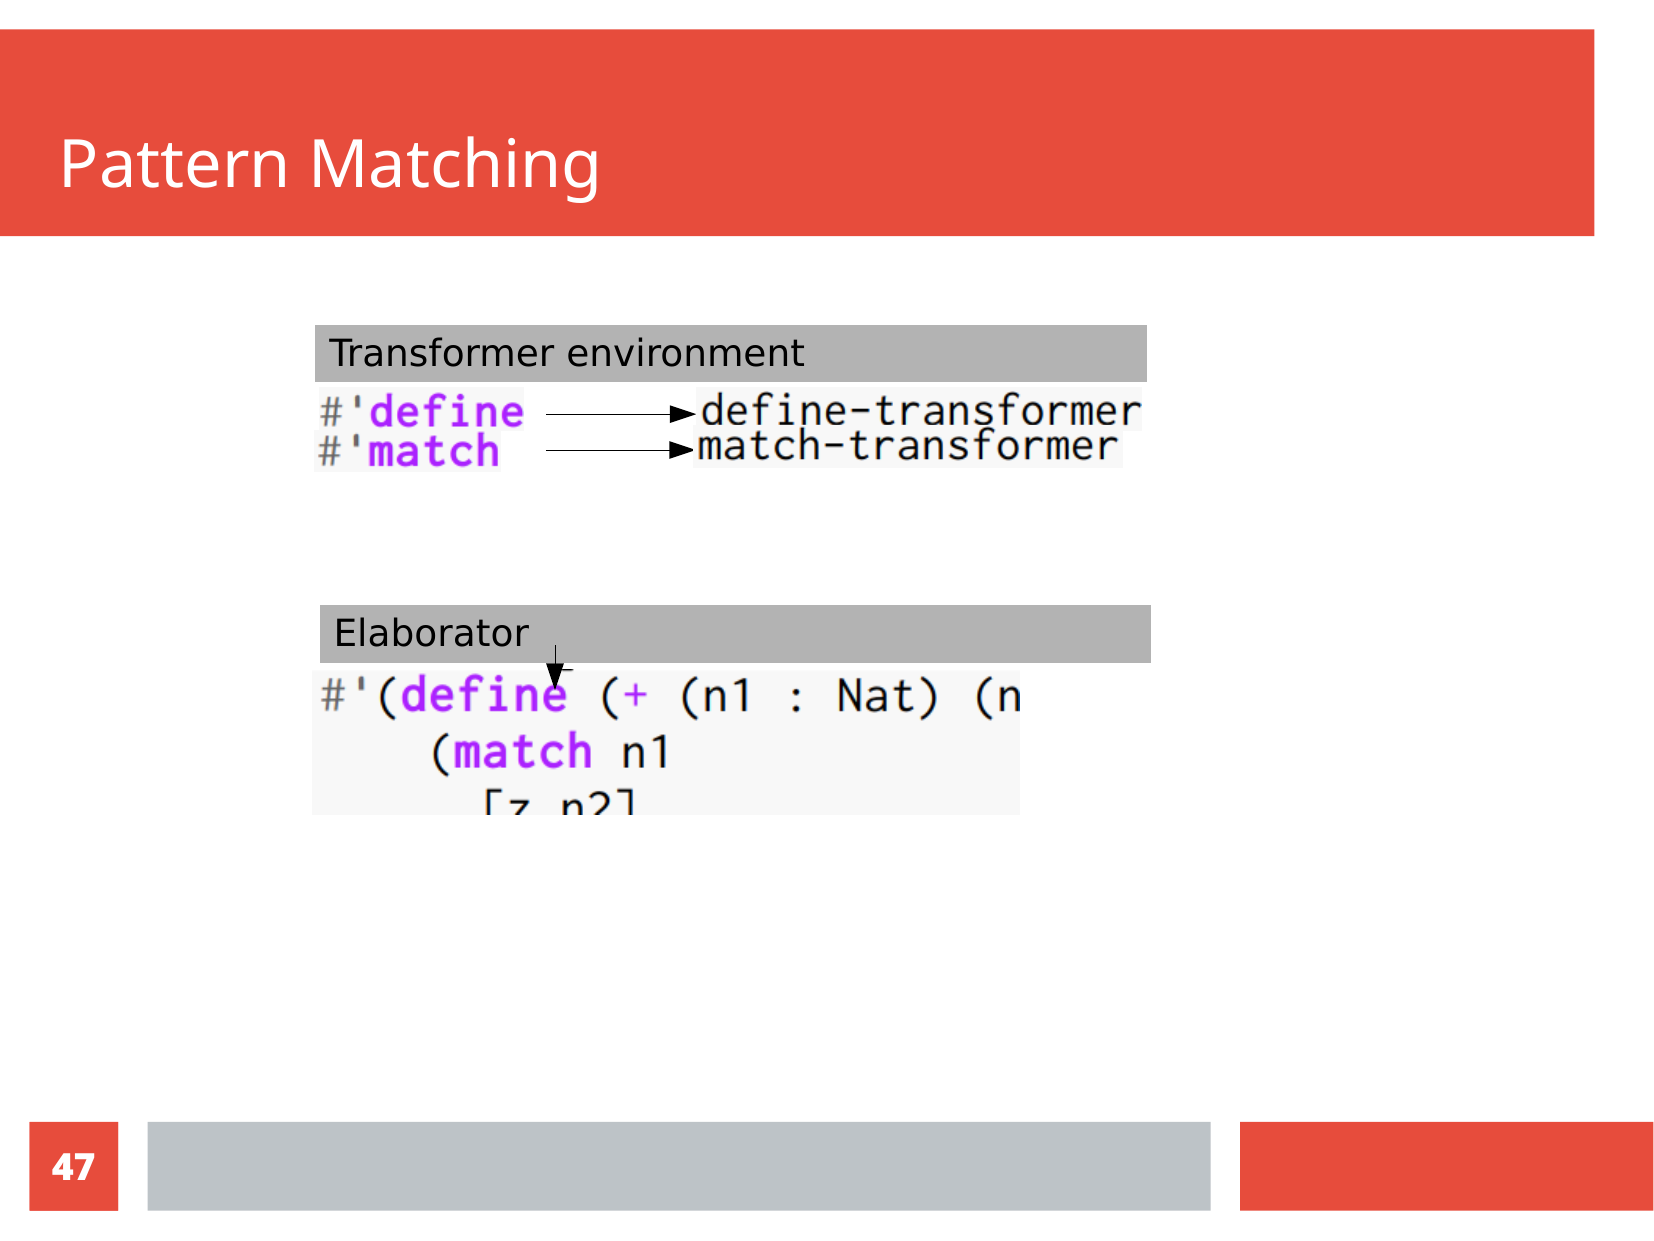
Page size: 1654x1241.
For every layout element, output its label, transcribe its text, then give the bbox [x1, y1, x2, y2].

table_cell [732, 516, 1147, 582]
title Pattern Matching [59, 59, 1595, 207]
table_cell [315, 583, 731, 648]
table_cell [732, 383, 1147, 449]
table_cell [315, 450, 731, 515]
table_cell [315, 383, 731, 449]
table_header Elaborator [320, 605, 1151, 663]
table_cell [732, 450, 1147, 515]
table_cell [736, 664, 1151, 729]
table_cell [732, 583, 1147, 604]
picture [312, 669, 1020, 815]
table_header Transformer environment [315, 325, 1147, 382]
picture [693, 387, 1142, 468]
table_cell [315, 649, 319, 669]
table_cell [315, 516, 731, 582]
table_cell [563, 664, 735, 669]
table_cell [320, 664, 547, 669]
picture [314, 387, 524, 472]
